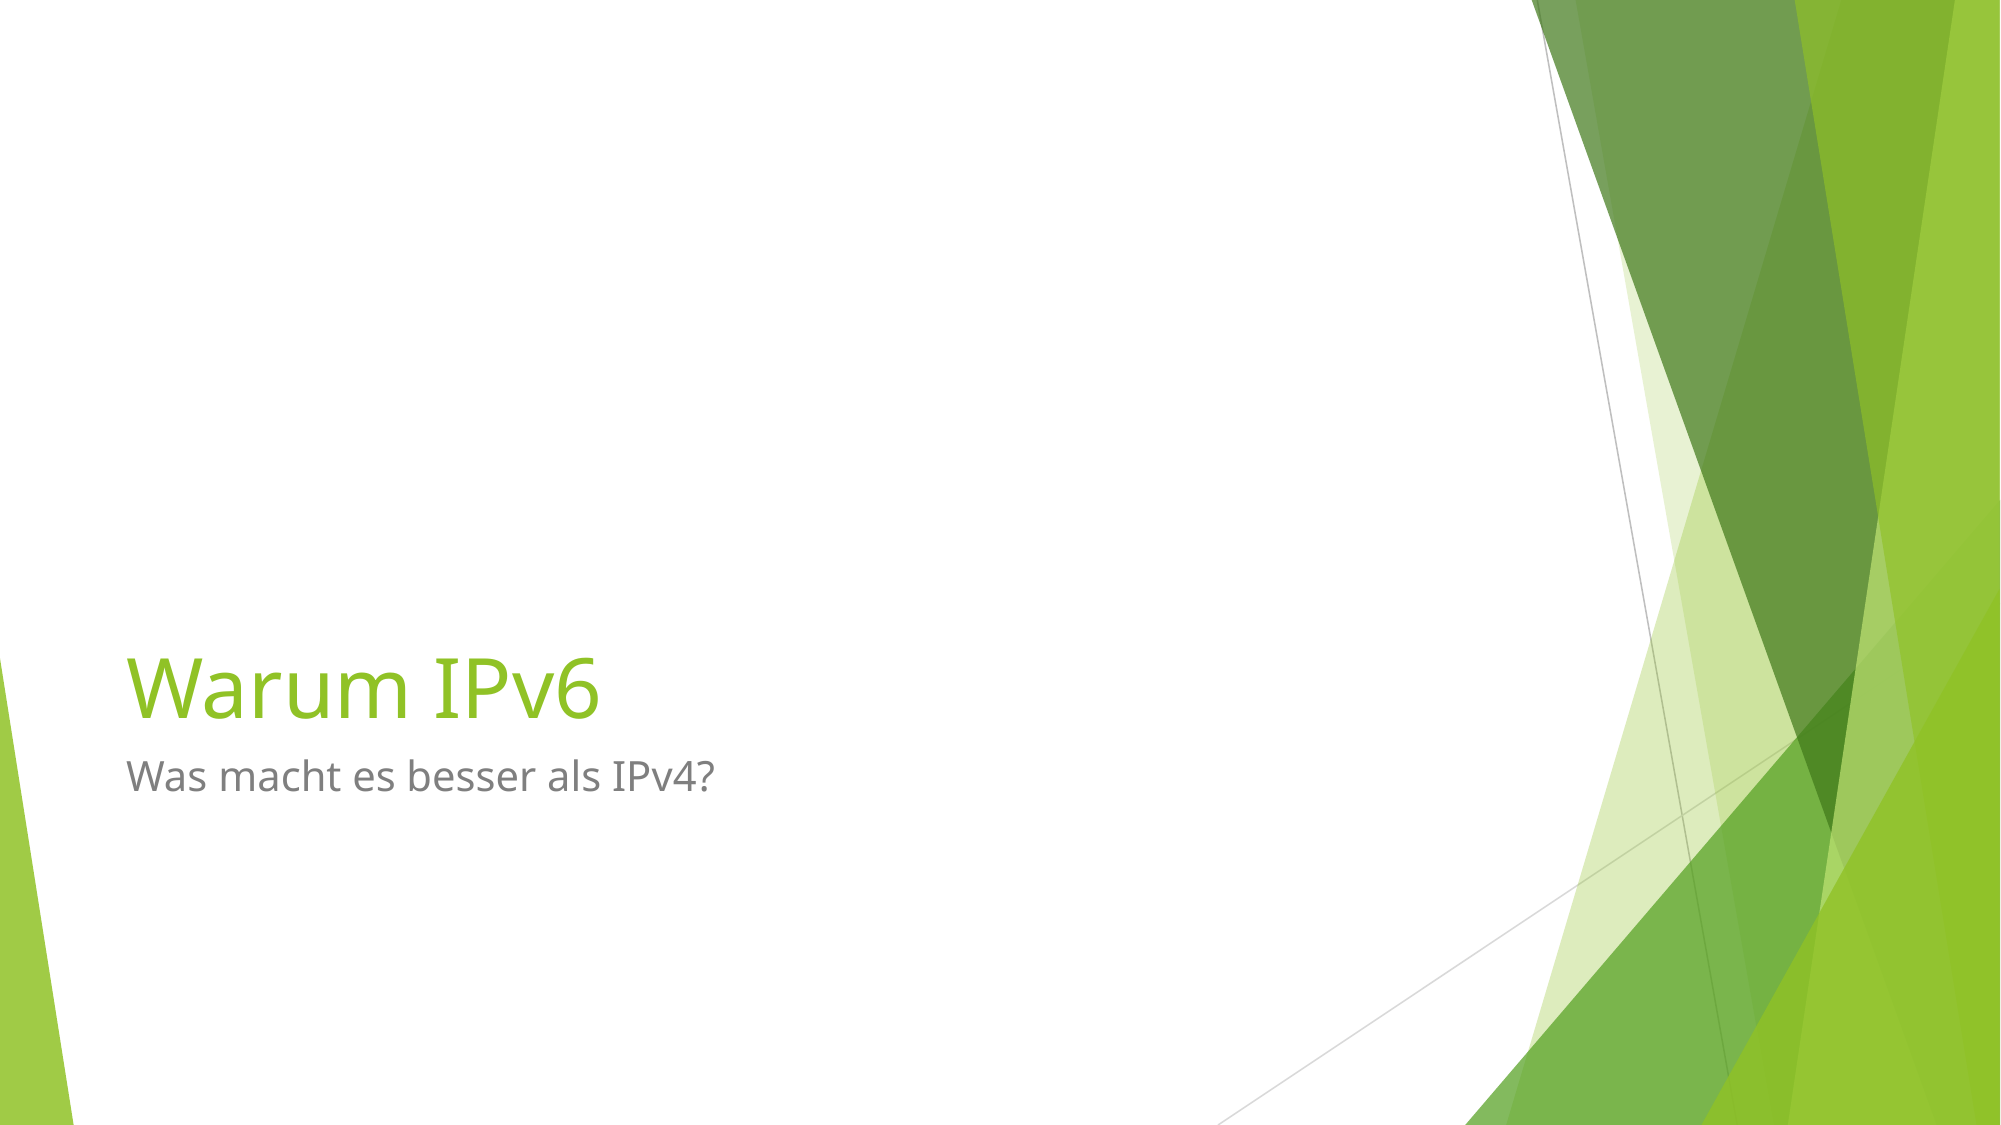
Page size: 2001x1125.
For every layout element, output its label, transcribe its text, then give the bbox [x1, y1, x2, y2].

title Warum IPv6 [111, 443, 1522, 742]
list Was macht es besser als IPv4? [111, 742, 1522, 884]
